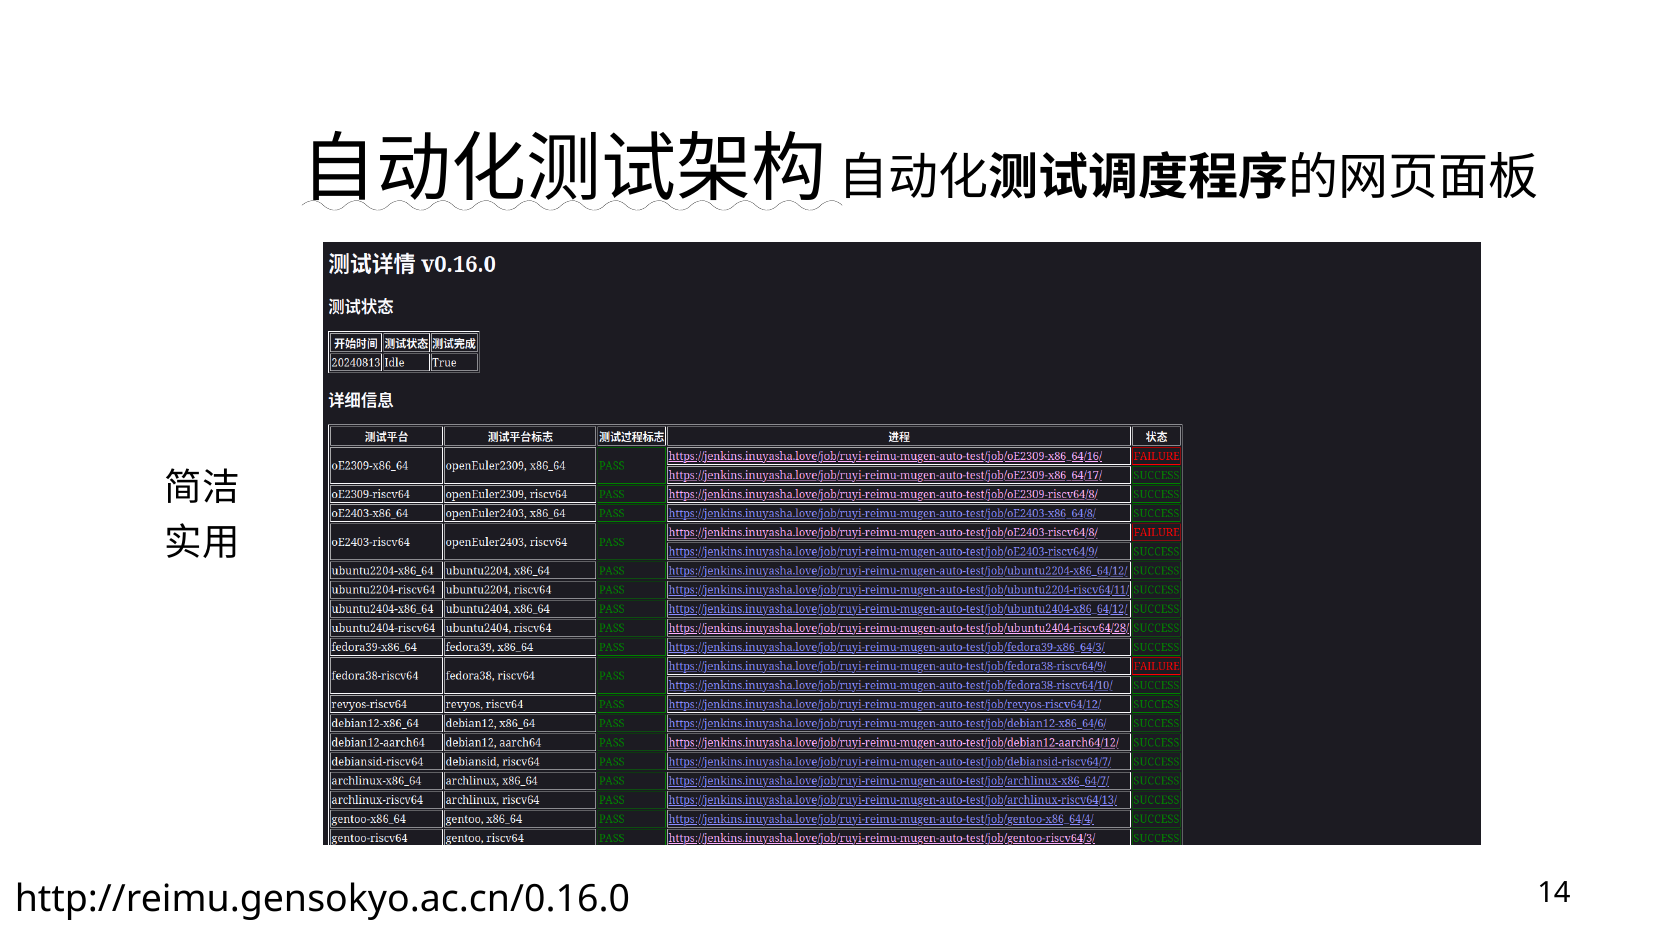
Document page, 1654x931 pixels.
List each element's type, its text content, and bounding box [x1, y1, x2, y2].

title 自动化测试架构 自动化测试调度程序的网页面板 [76, 76, 1654, 233]
text_box http://reimu.gensokyo.ac.cn/0.16.0 [0, 864, 676, 931]
text_box 简洁 实用 [150, 450, 301, 574]
picture [323, 242, 1481, 845]
